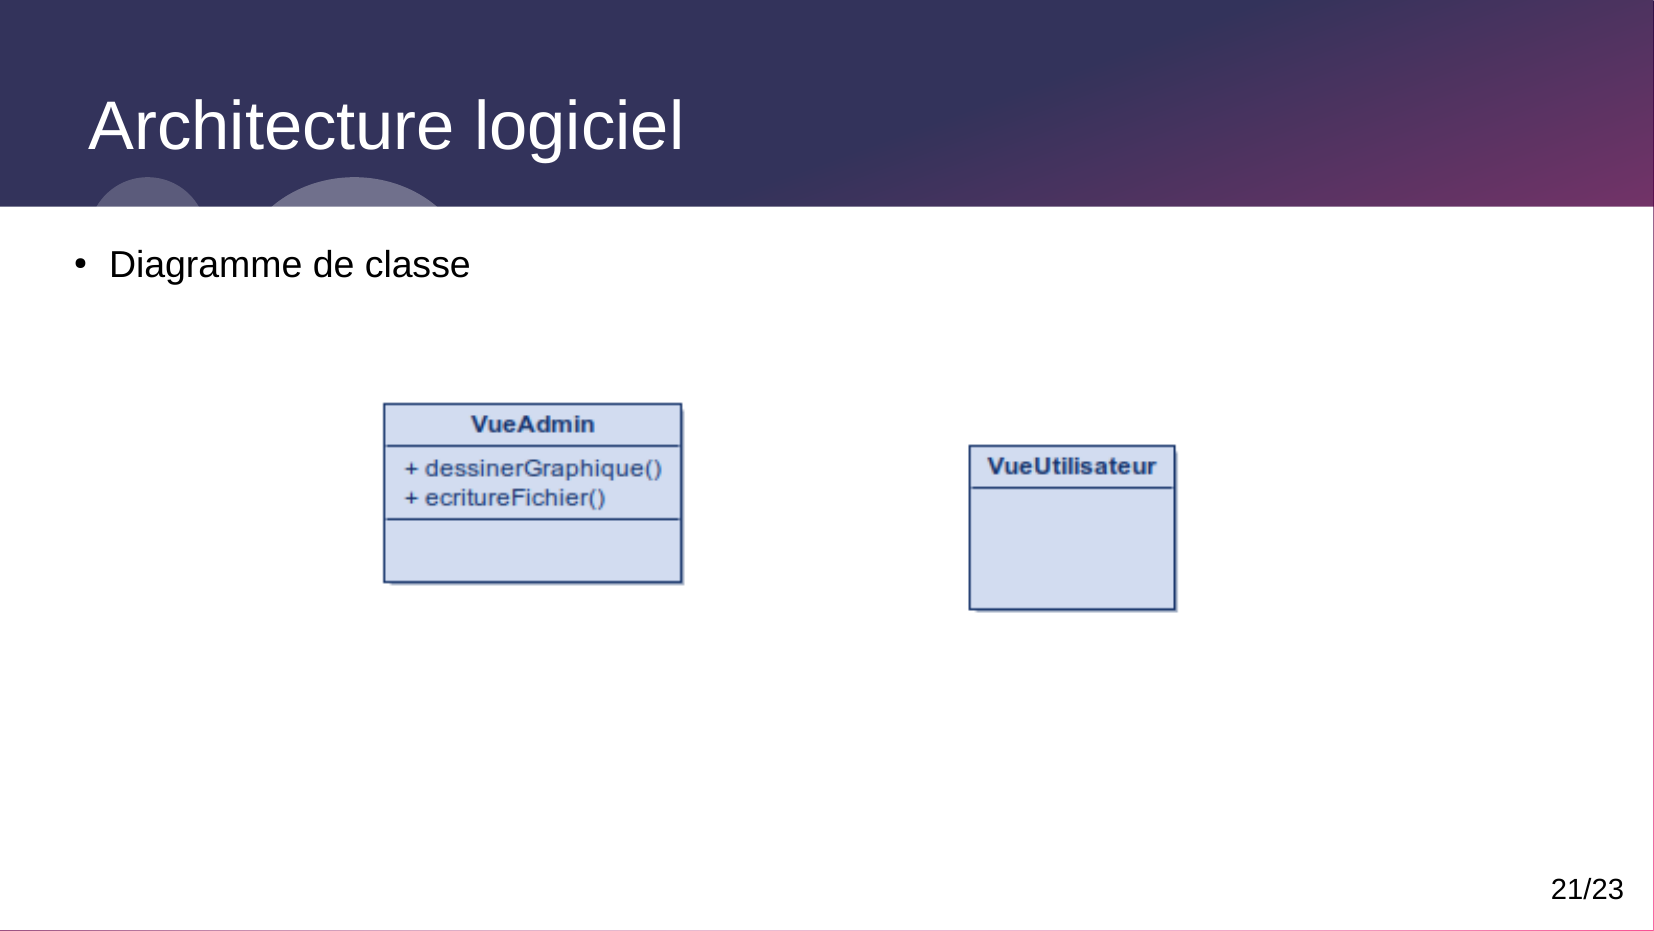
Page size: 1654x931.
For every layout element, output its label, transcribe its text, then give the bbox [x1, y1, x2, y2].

text_box Diagramme de classe [59, 236, 532, 293]
title Architecture logiciel [88, 44, 1565, 207]
picture [321, 370, 1241, 768]
